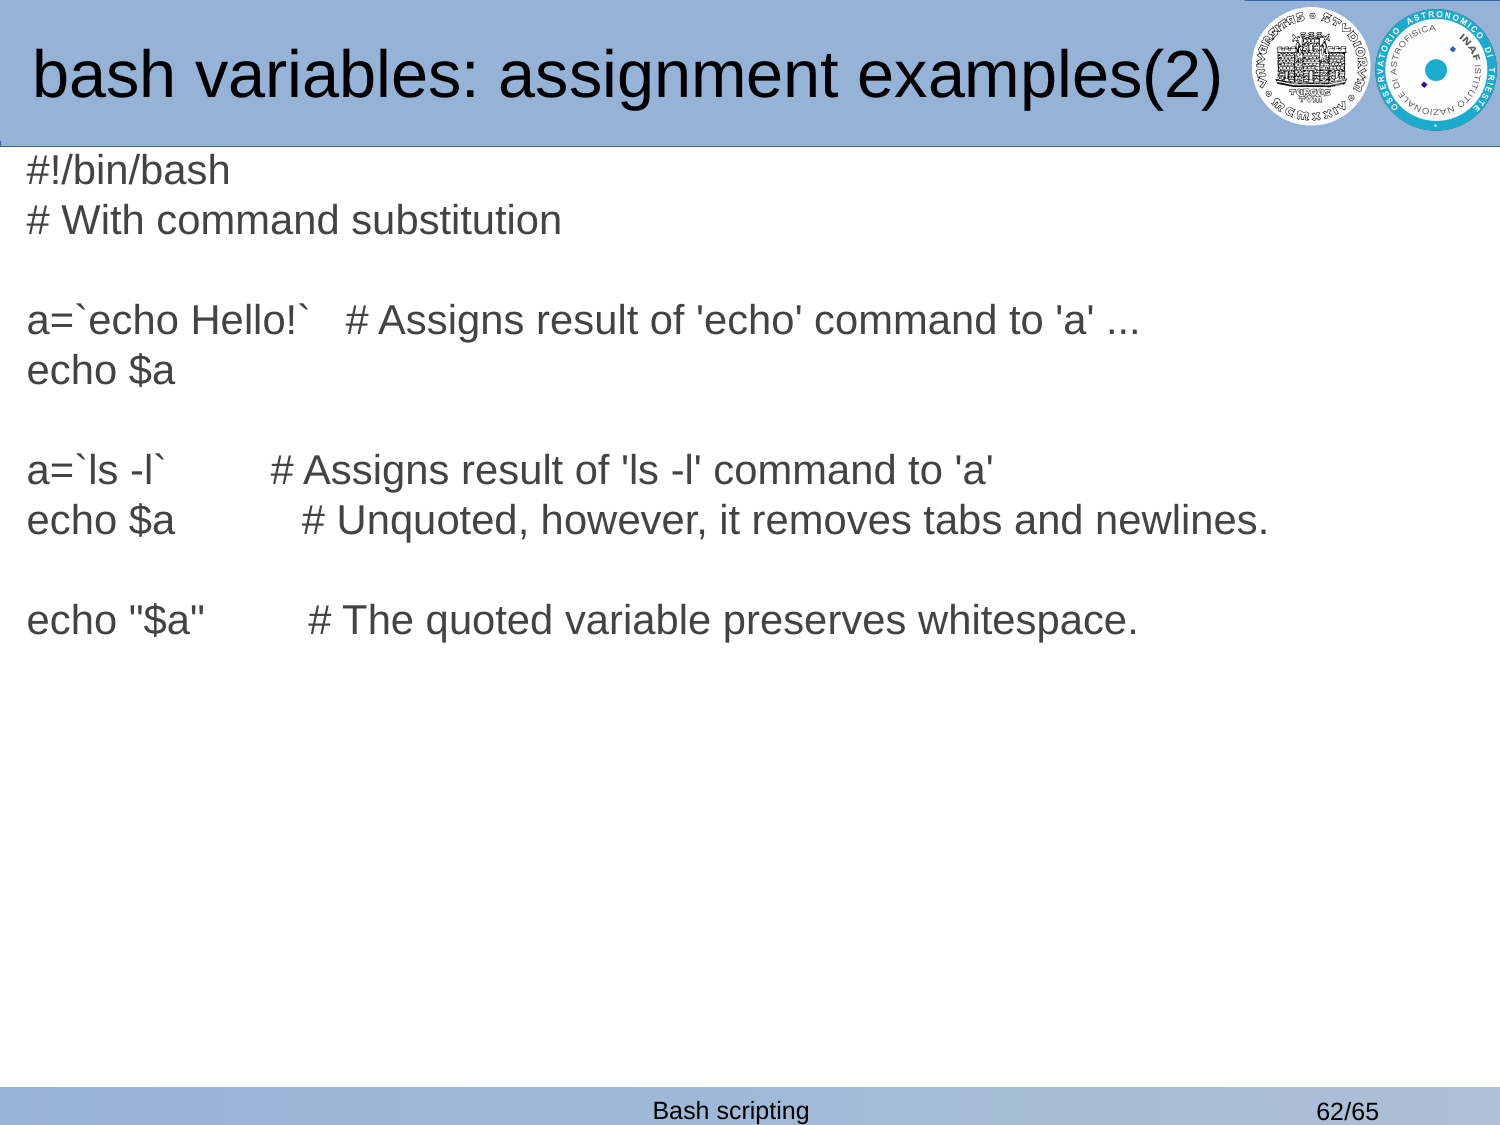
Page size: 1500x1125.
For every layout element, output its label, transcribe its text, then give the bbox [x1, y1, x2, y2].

list #!/bin/bash # With command substitution a=`echo Hello!` # Assigns result of 'echo' command to 'a' ... echo $a a=`ls -l` # Assigns result of 'ls -l' command to 'a' echo $a # Unquoted, however, it removes tabs and newlines. echo "$a" # The quoted variable preserves whitespace. [11, 135, 1500, 1081]
title Traditional service delivery [1245, 0, 1500, 135]
text_box bash variables: assignment examples(2) [0, 0, 1245, 141]
